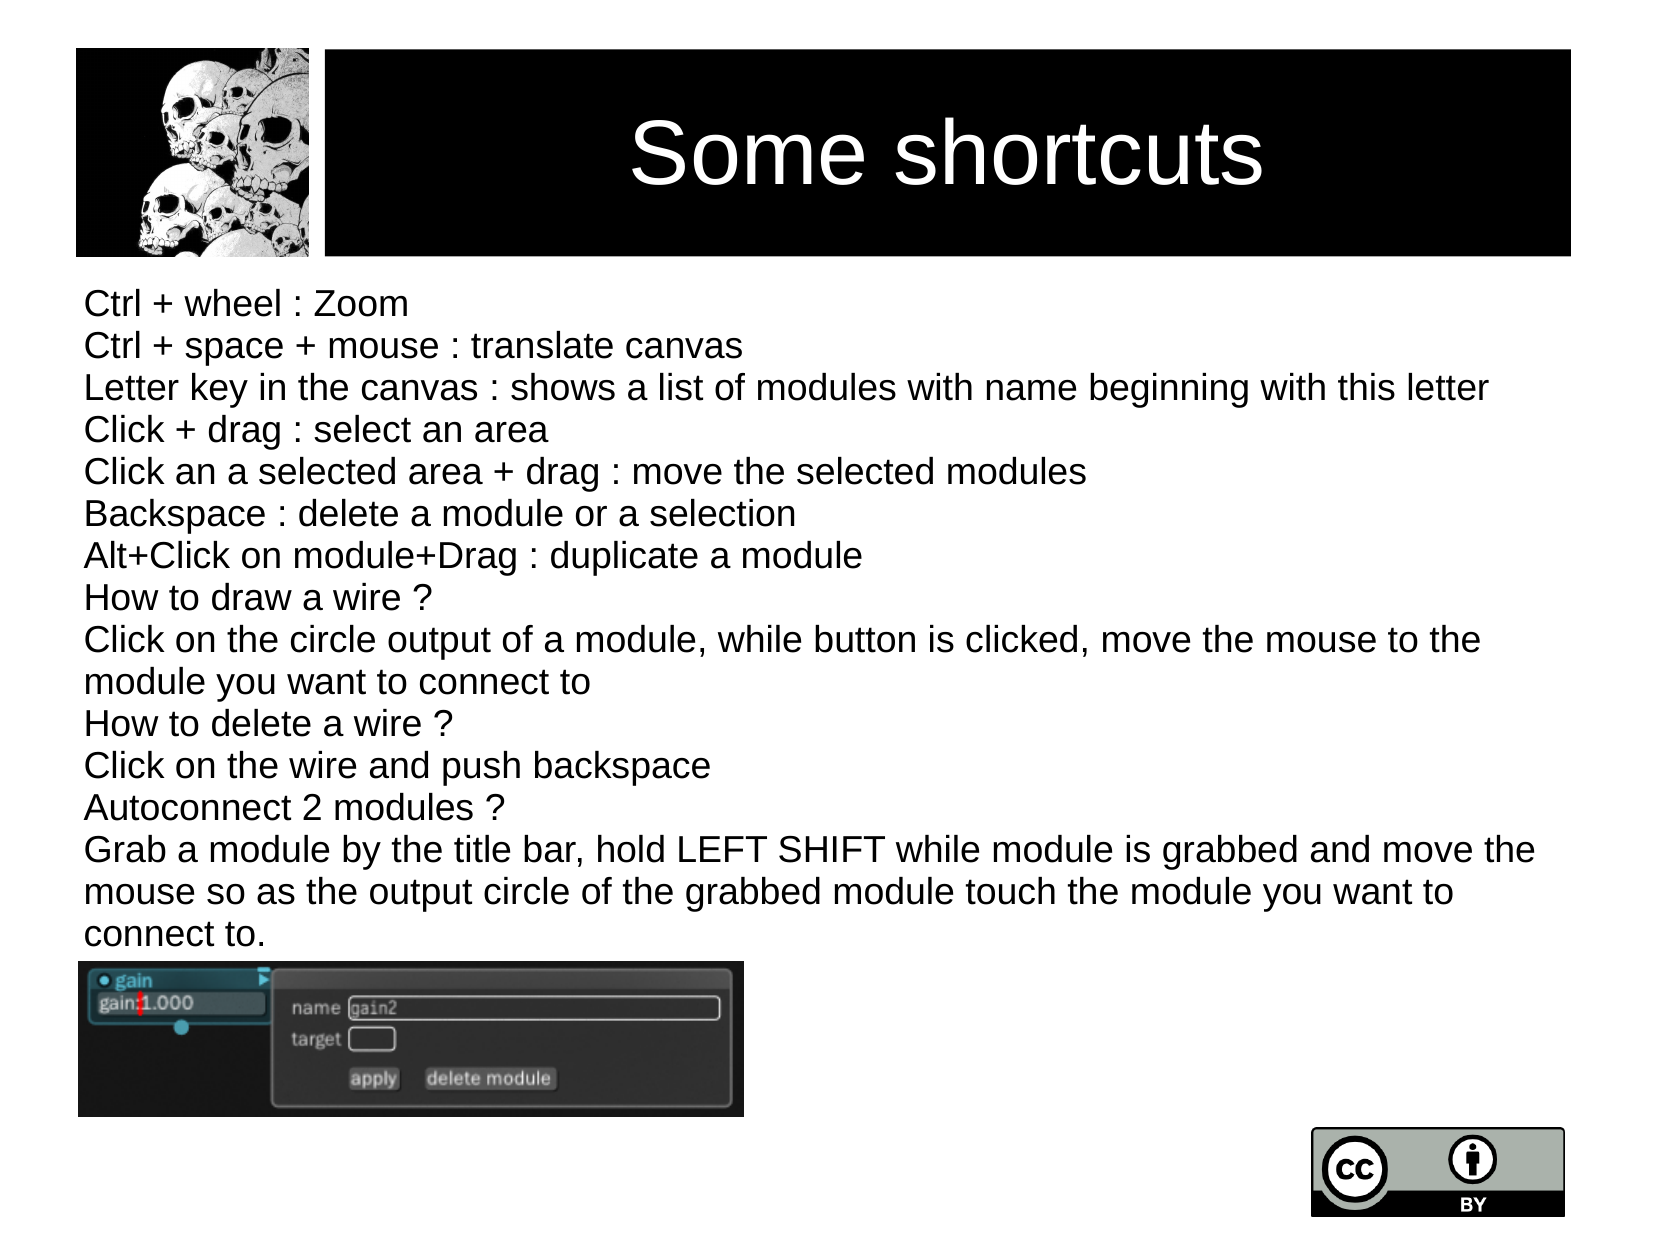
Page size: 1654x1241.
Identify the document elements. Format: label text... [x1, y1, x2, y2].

picture [78, 961, 744, 1117]
picture [76, 48, 309, 257]
title Some shortcuts [324, 49, 1571, 257]
text_box Ctrl + wheel : Zoom Ctrl + space + mouse : translate canvas Letter key in the canvas : shows a list of modules with name beginning with this letter Click + drag : select an area Click an a selected area + drag : move the selected modules Backspace : delete a module or a selection Alt+Click on module+Drag : duplicate a module How to draw a wire ? Click on the circle output of a module, while button is clicked, move the mouse to the module you want to connect to How to delete a wire ? Click on the wire and push backspace Autoconnect 2 modules ? Grab a module by the title bar, hold LEFT SHIFT while module is grabbed and move the mouse so as the output circle of the grabbed module touch the module you want to connect to. [68, 274, 1557, 962]
picture [1311, 1127, 1565, 1217]
